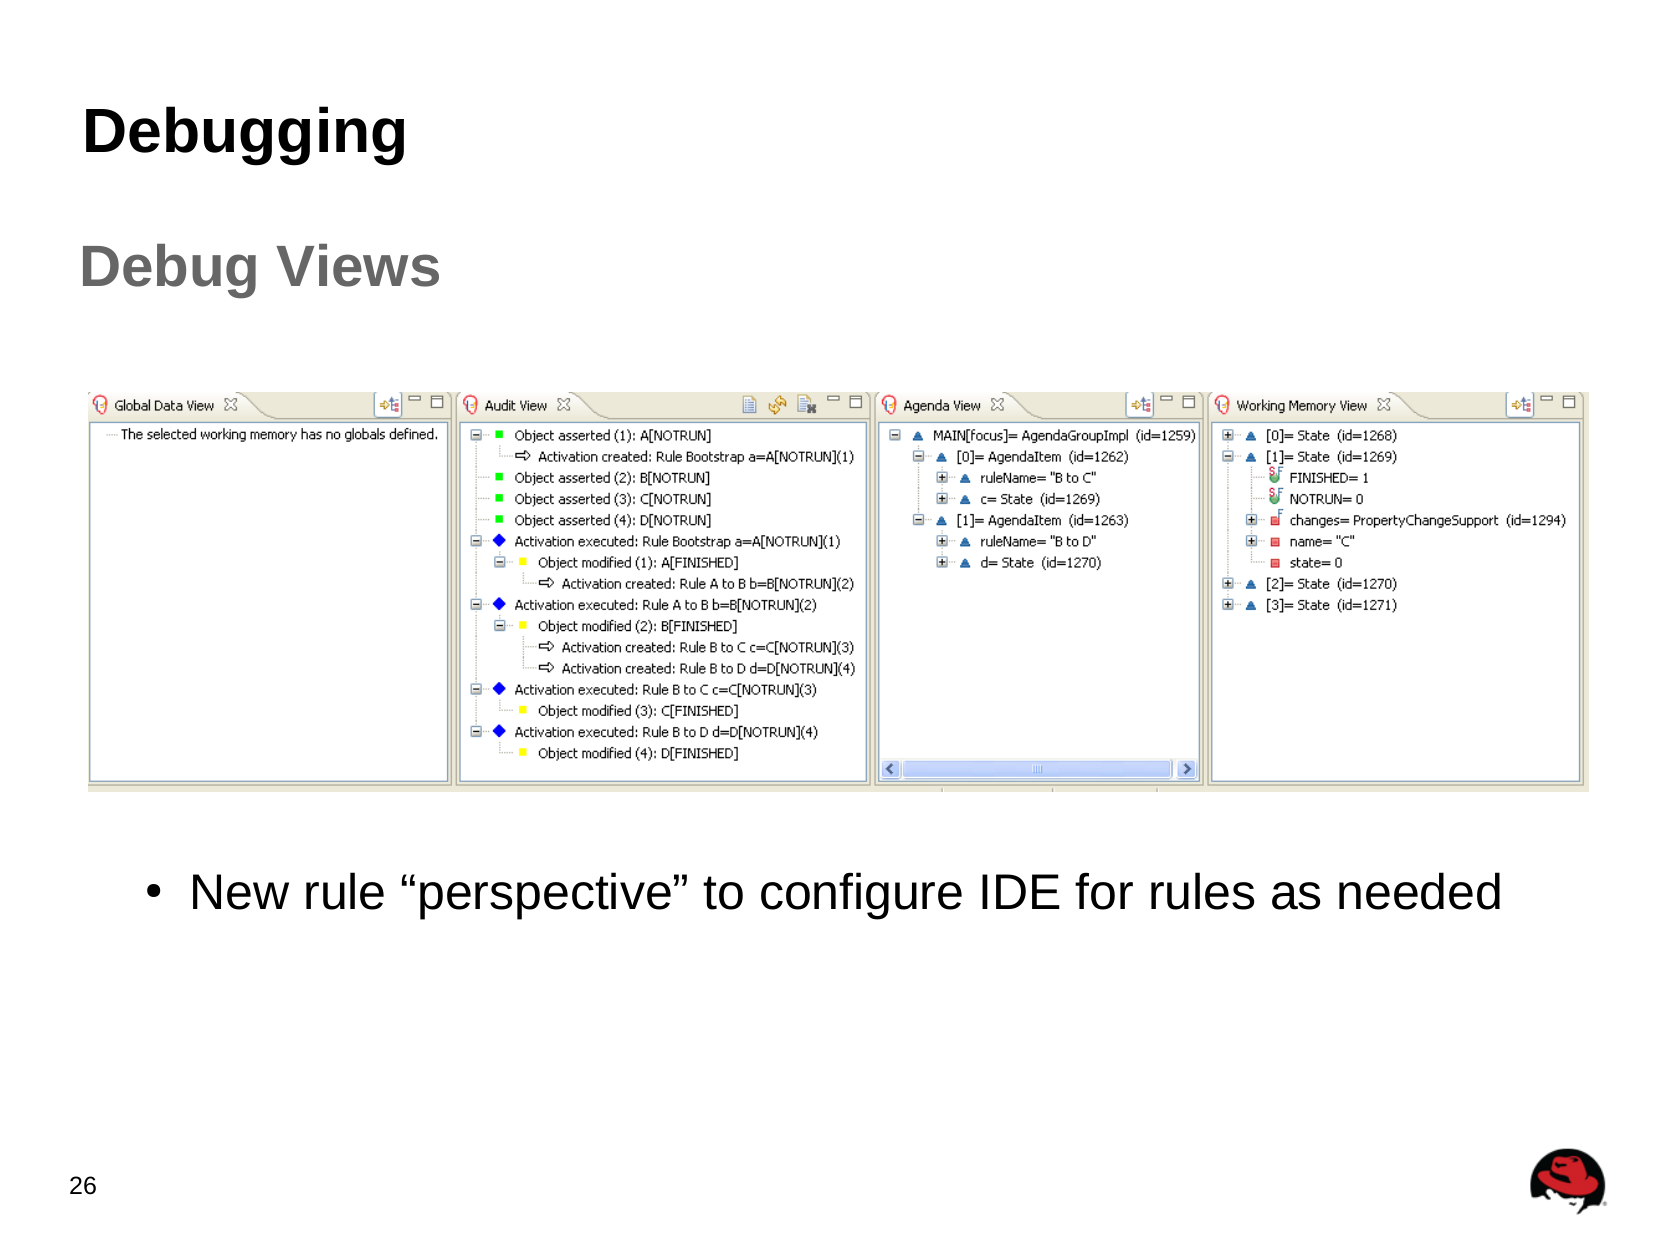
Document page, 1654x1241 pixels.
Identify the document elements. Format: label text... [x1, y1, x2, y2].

title Debugging [82, 37, 1571, 226]
picture [88, 392, 1589, 792]
picture [1529, 1146, 1613, 1224]
text_box Debug Views New rule “perspective” to configure IDE for rules as needed [64, 233, 1553, 1013]
